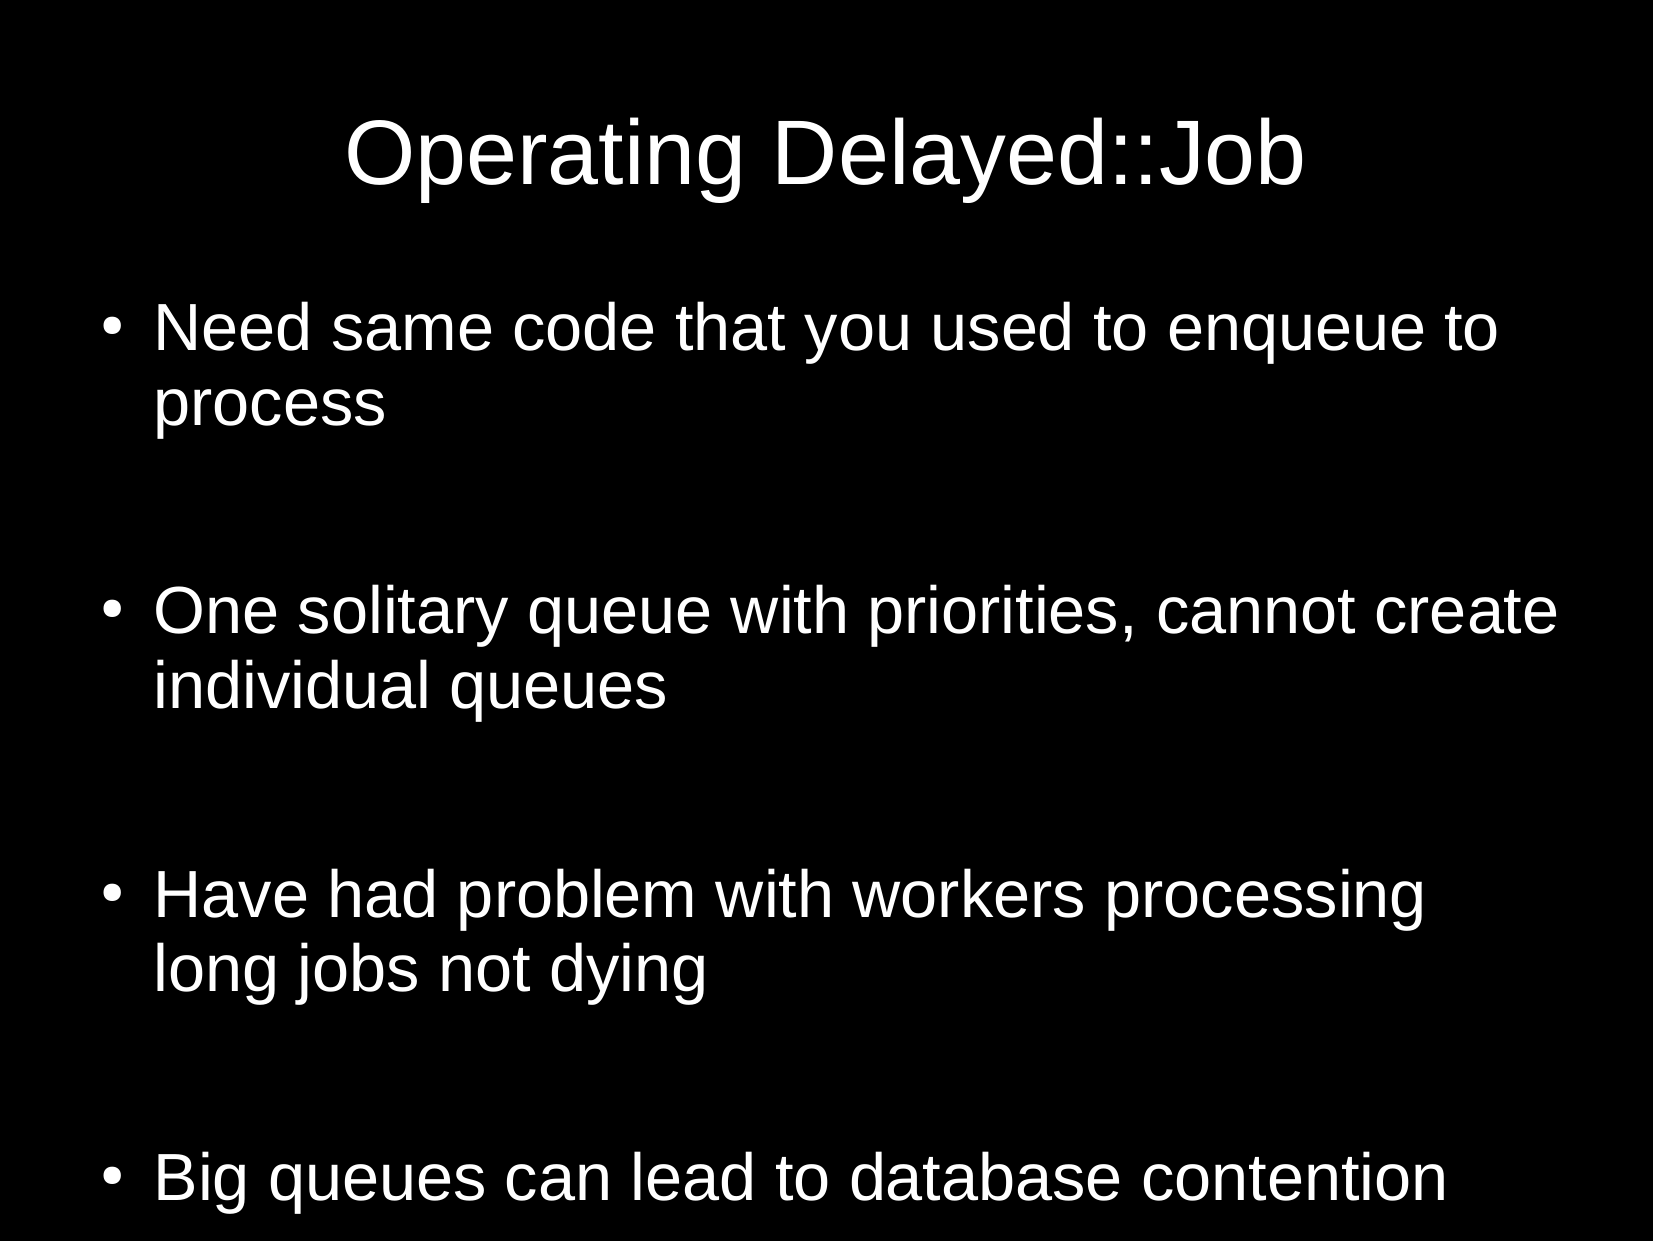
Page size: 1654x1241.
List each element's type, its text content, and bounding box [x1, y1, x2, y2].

title Operating Delayed::Job [82, 49, 1571, 257]
list Need same code that you used to enqueue to process One solitary queue with priorities, cannot create individual queues Have had problem with workers processing long jobs not dying Big queues can lead to database contention [82, 290, 1571, 1213]
